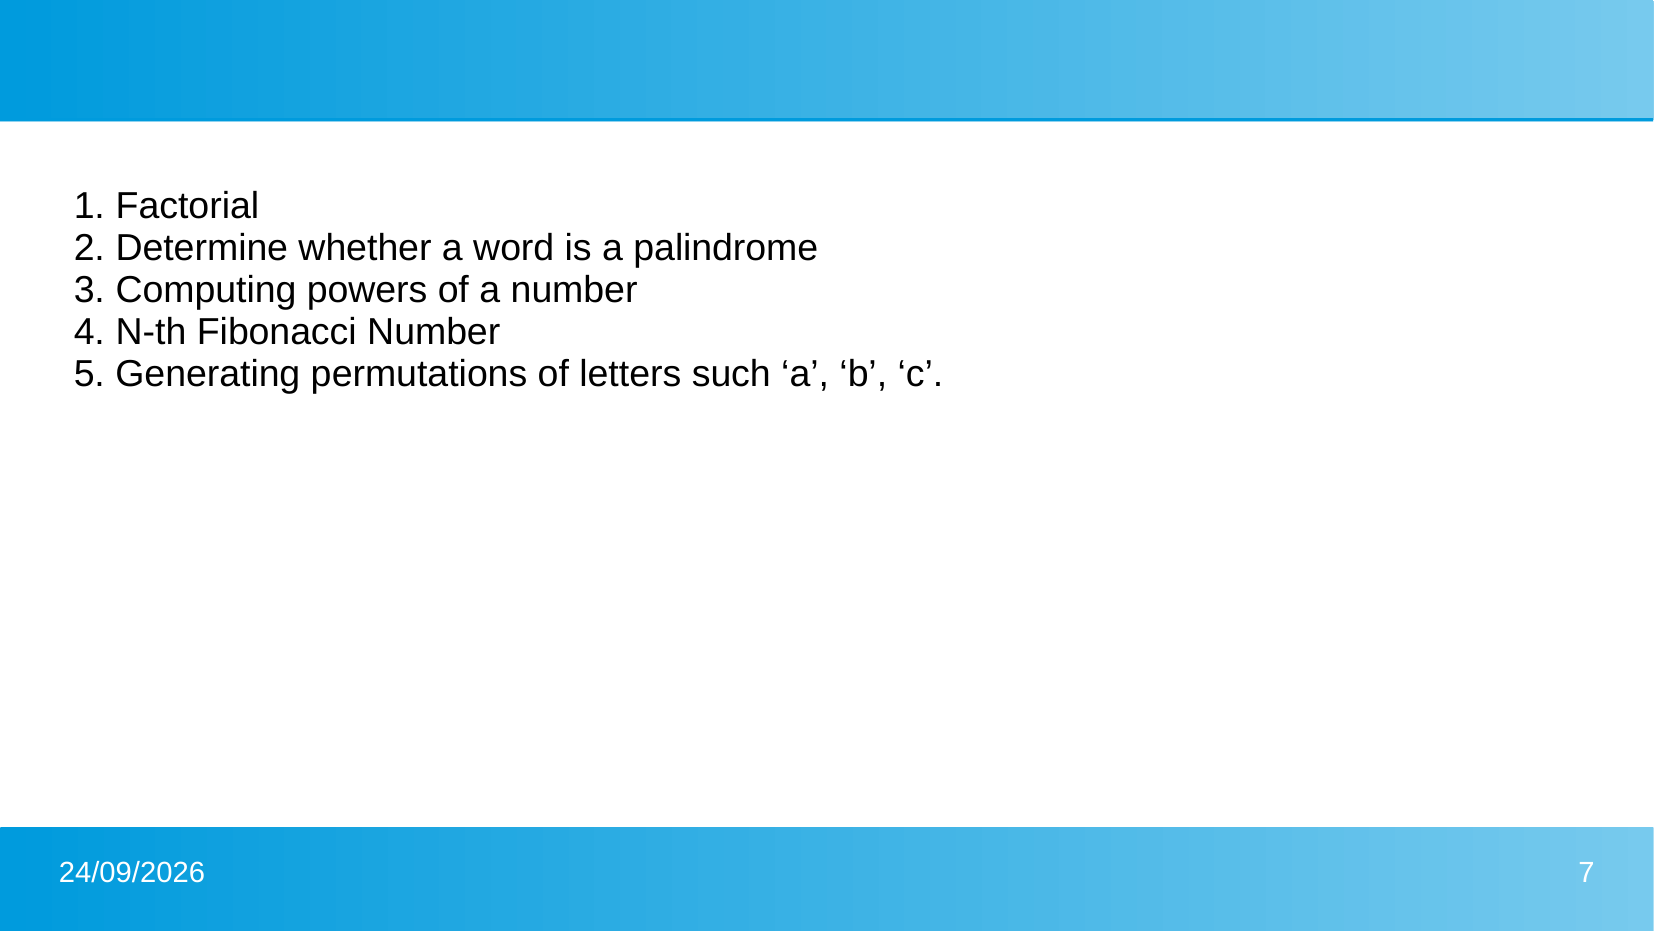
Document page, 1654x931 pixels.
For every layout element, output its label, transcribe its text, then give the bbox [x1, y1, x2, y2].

text_box 1. Factorial 2. Determine whether a word is a palindrome 3. Computing powers of a number 4. N-th Fibonacci Number 5. Generating permutations of letters such ‘a’, ‘b’, ‘c’. [59, 177, 1447, 402]
